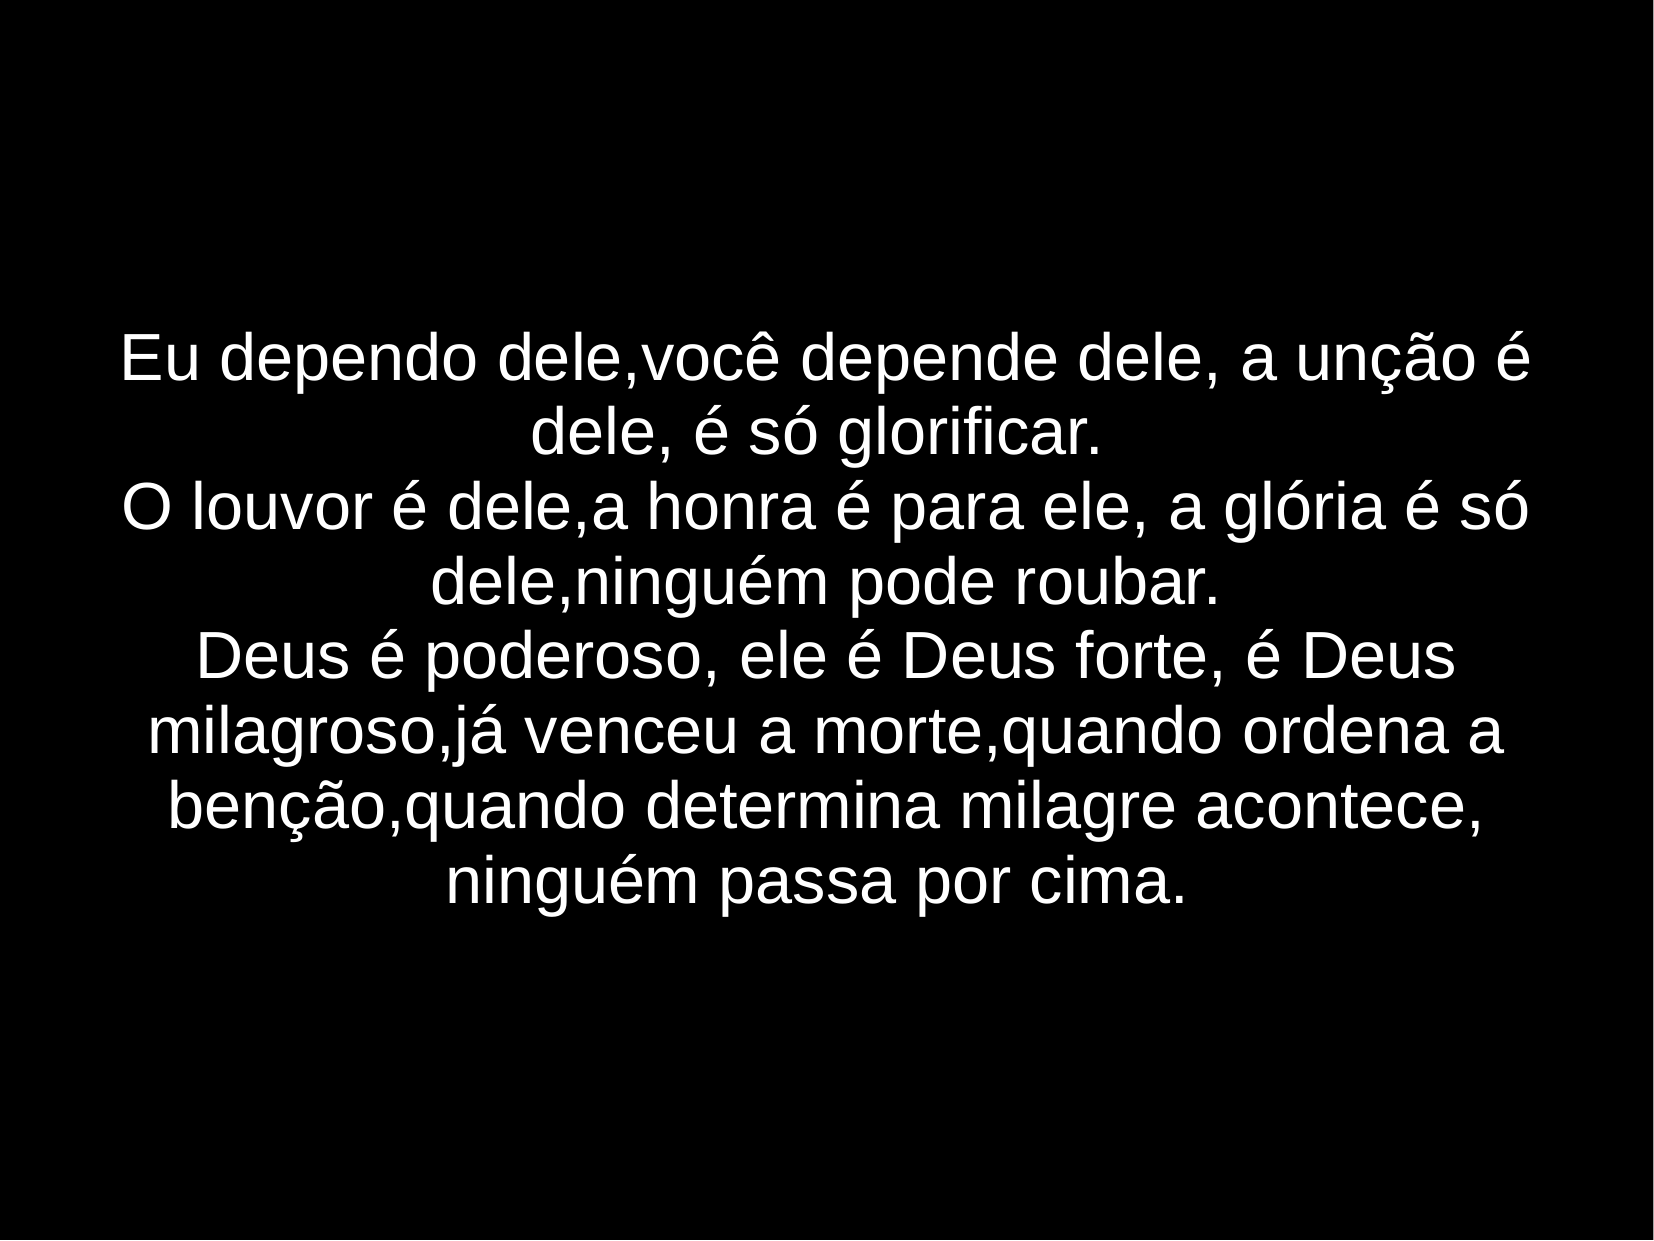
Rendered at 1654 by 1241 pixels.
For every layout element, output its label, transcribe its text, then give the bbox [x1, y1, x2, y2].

subtitle Eu dependo dele,você depende dele, a unção é dele, é só glorificar. O louvor é dele,a honra é para ele, a glória é só dele,ninguém pode roubar. Deus é poderoso, ele é Deus forte, é Deus milagroso,já venceu a morte,quando ordena a benção,quando determina milagre acontece, ninguém passa por cima. [59, 43, 1595, 1193]
